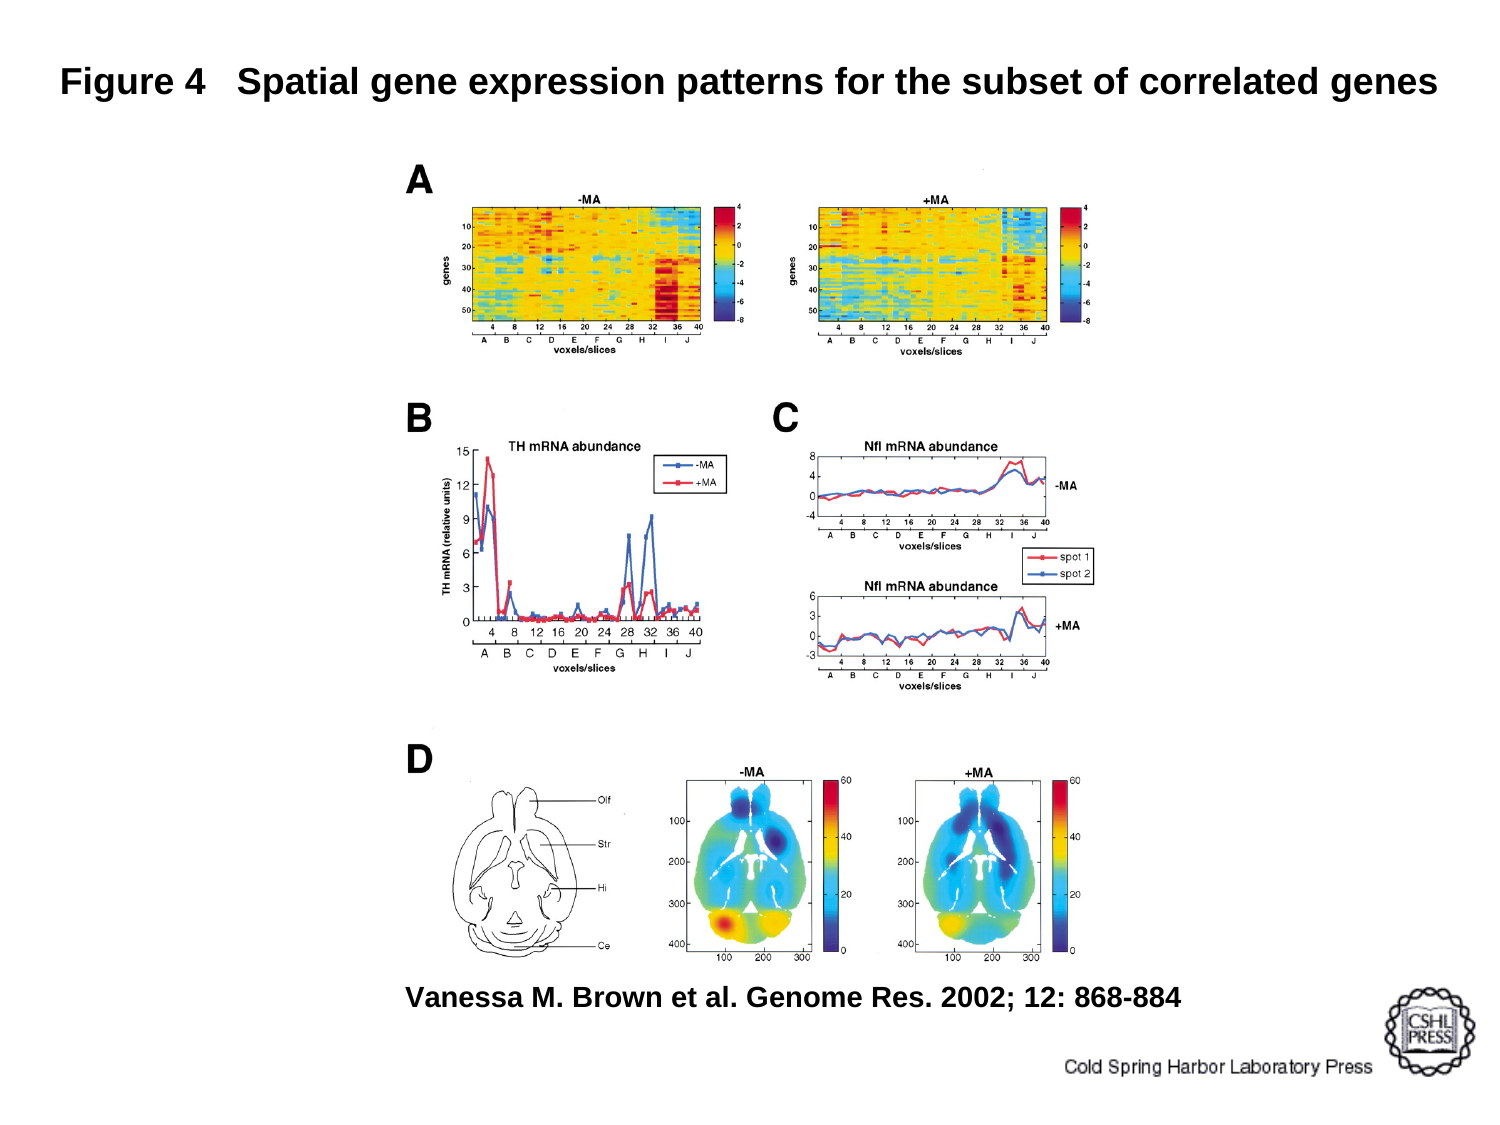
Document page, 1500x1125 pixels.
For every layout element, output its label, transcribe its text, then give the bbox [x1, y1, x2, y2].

text_box Figure 4 Spatial gene expression patterns for the subset of correlated genes [29, 59, 1471, 104]
picture [1050, 1014, 1485, 1088]
text_box Vanessa M. Brown et al. Genome Res. 2002; 12: 868-884 [404, 979, 1486, 1014]
picture [404, 162, 1096, 963]
